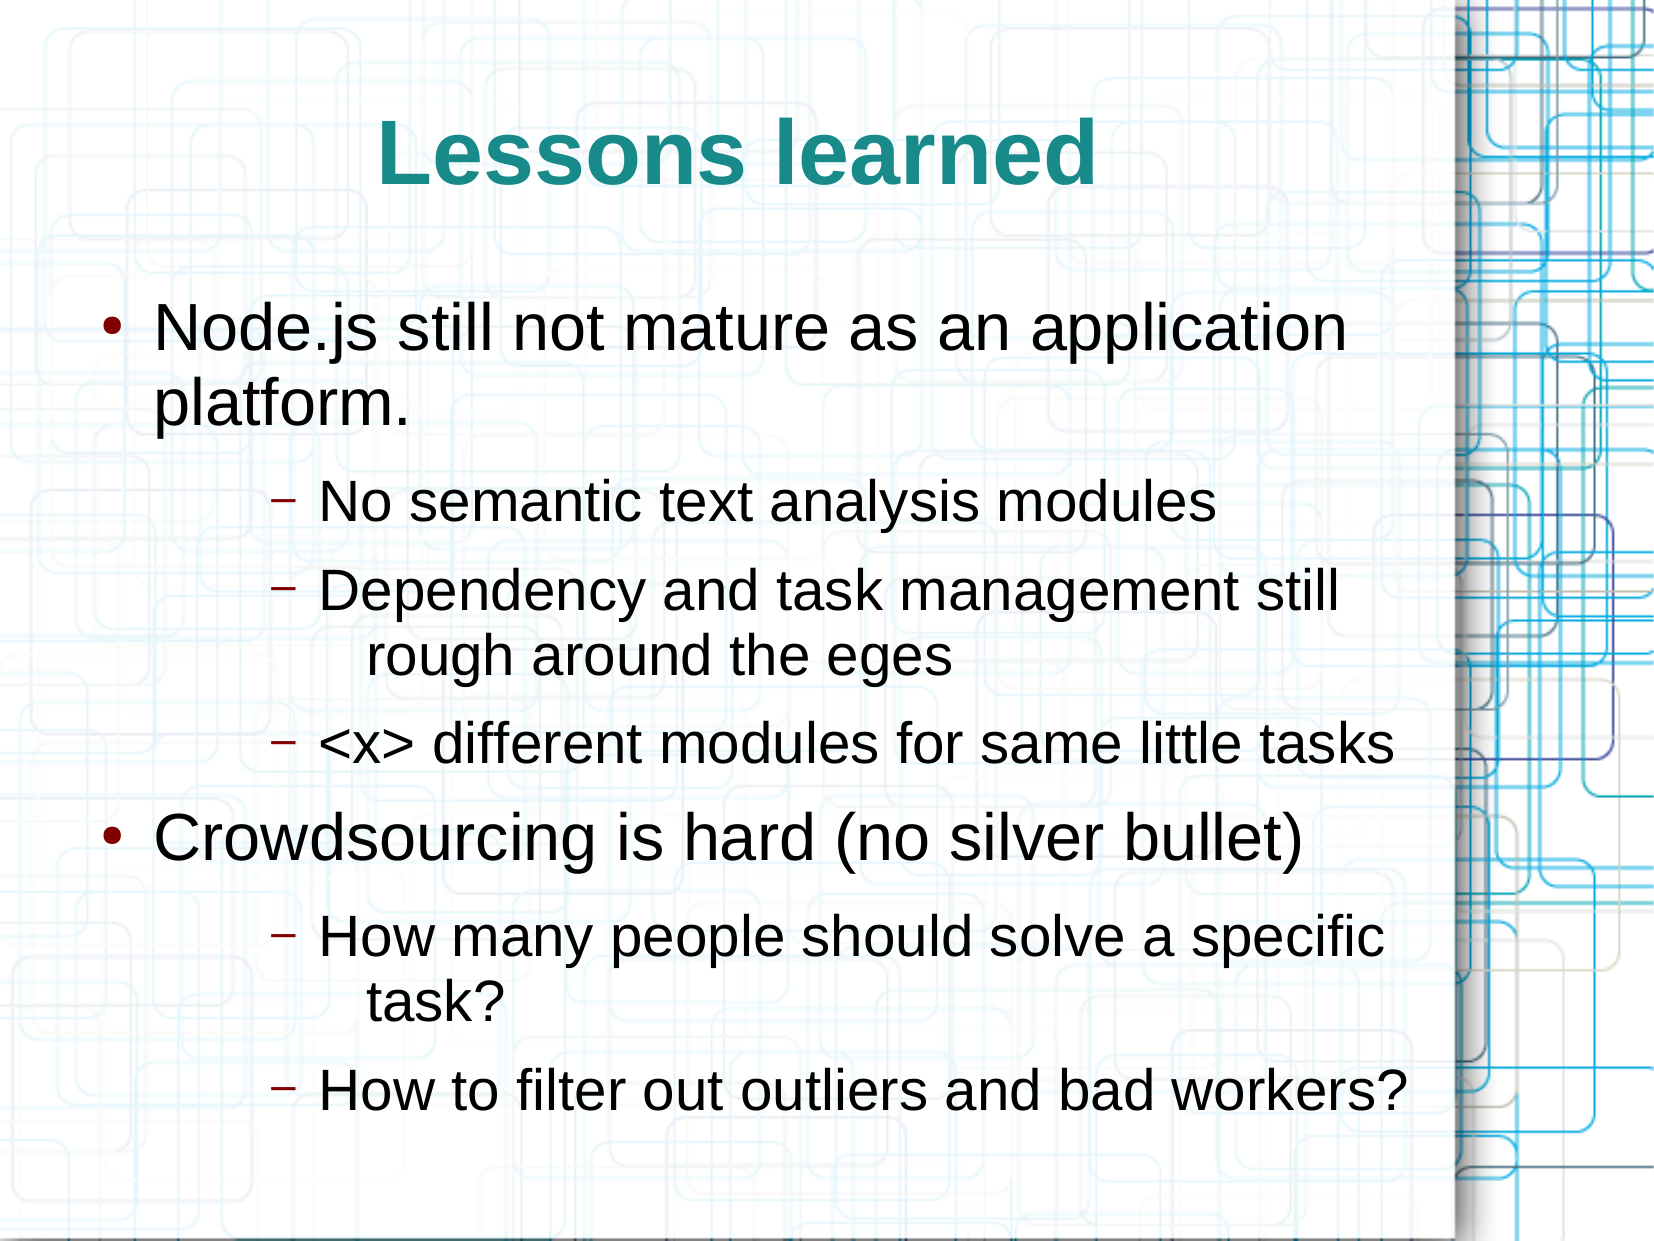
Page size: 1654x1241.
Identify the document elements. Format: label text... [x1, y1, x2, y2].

title Lessons learned [59, 49, 1418, 257]
list Node.js still not mature as an application platform. No semantic text analysis modules Dependency and task management still rough around the eges <x> different modules for same little tasks Crowdsourcing is hard (no silver bullet) How many people should solve a specific task? How to filter out outliers and bad workers? [82, 290, 1418, 1120]
picture [0, 0, 1654, 1241]
